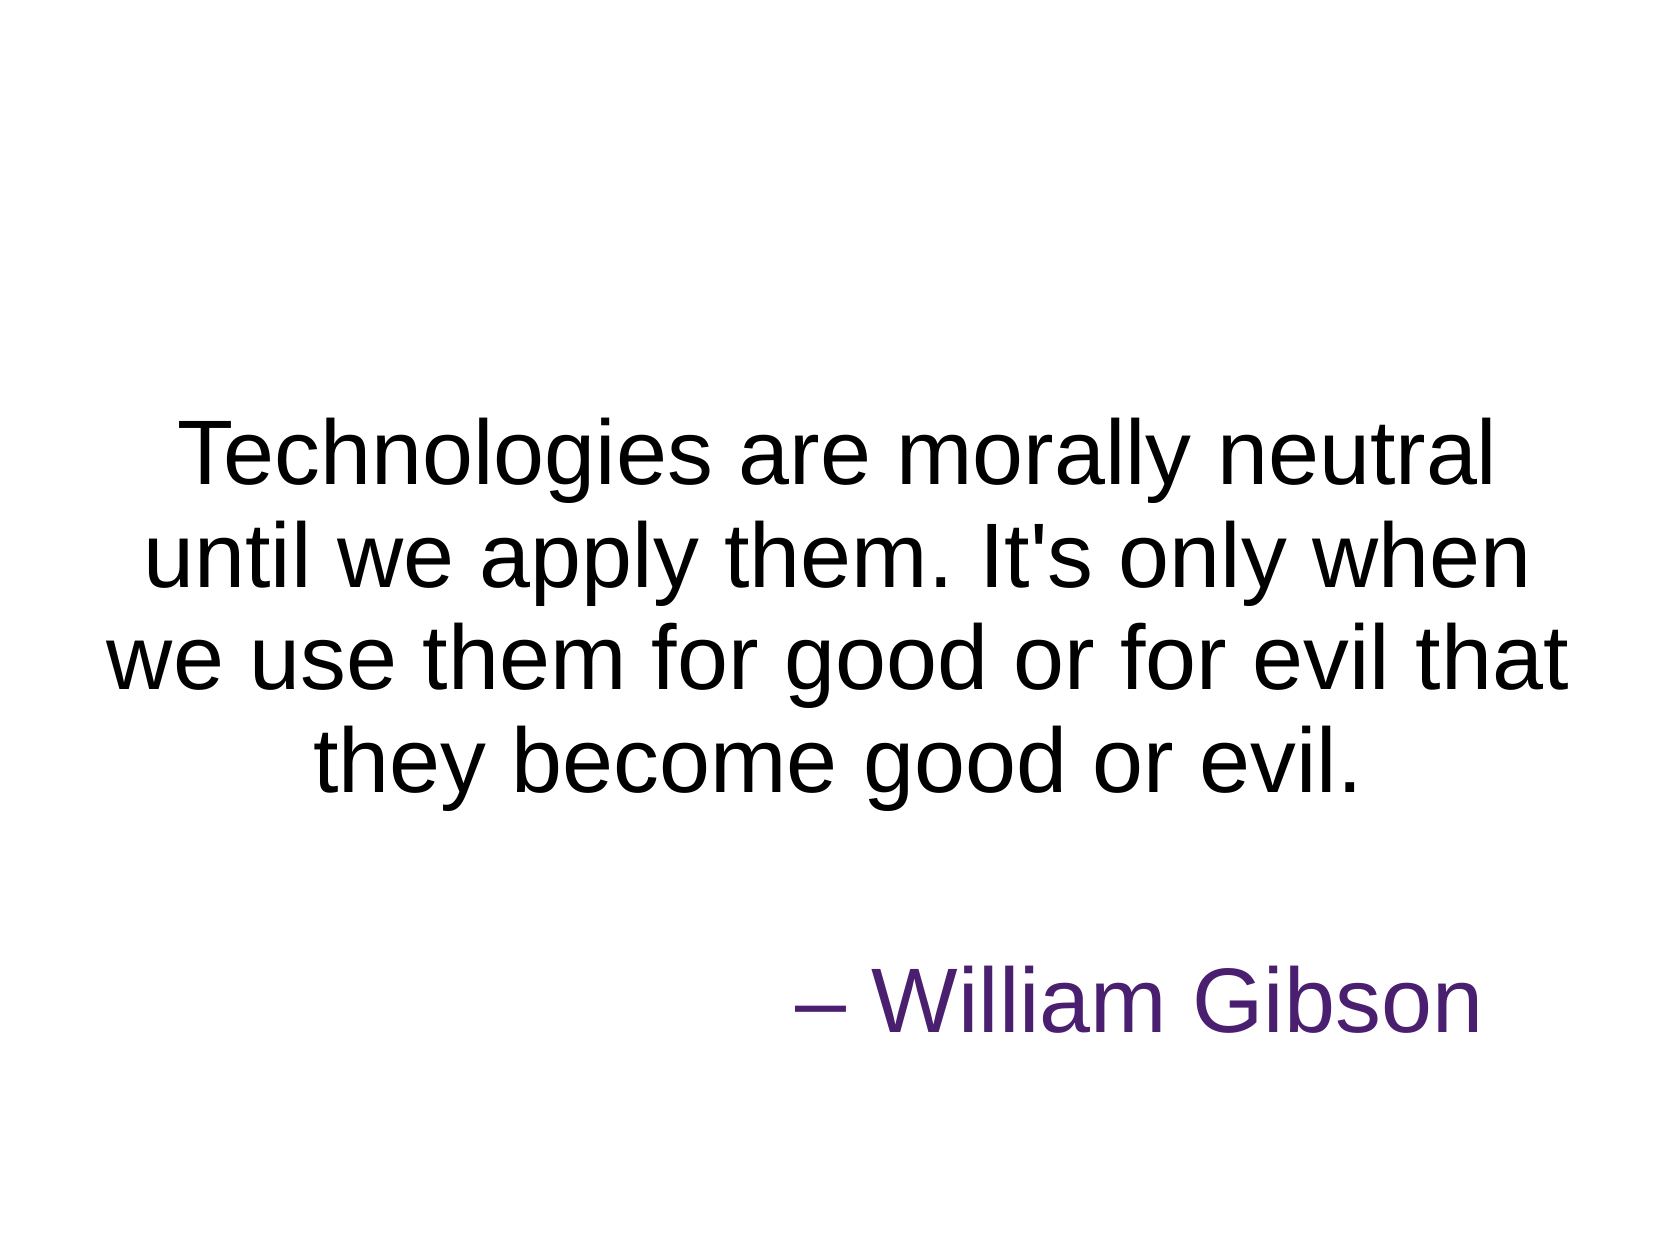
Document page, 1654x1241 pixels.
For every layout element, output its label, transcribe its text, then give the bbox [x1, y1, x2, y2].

title – William Gibson [685, 897, 1595, 1105]
title Technologies are morally neutral until we apply them. It's only when we use them for good or for evil that they become good or evil. [94, 401, 1583, 812]
